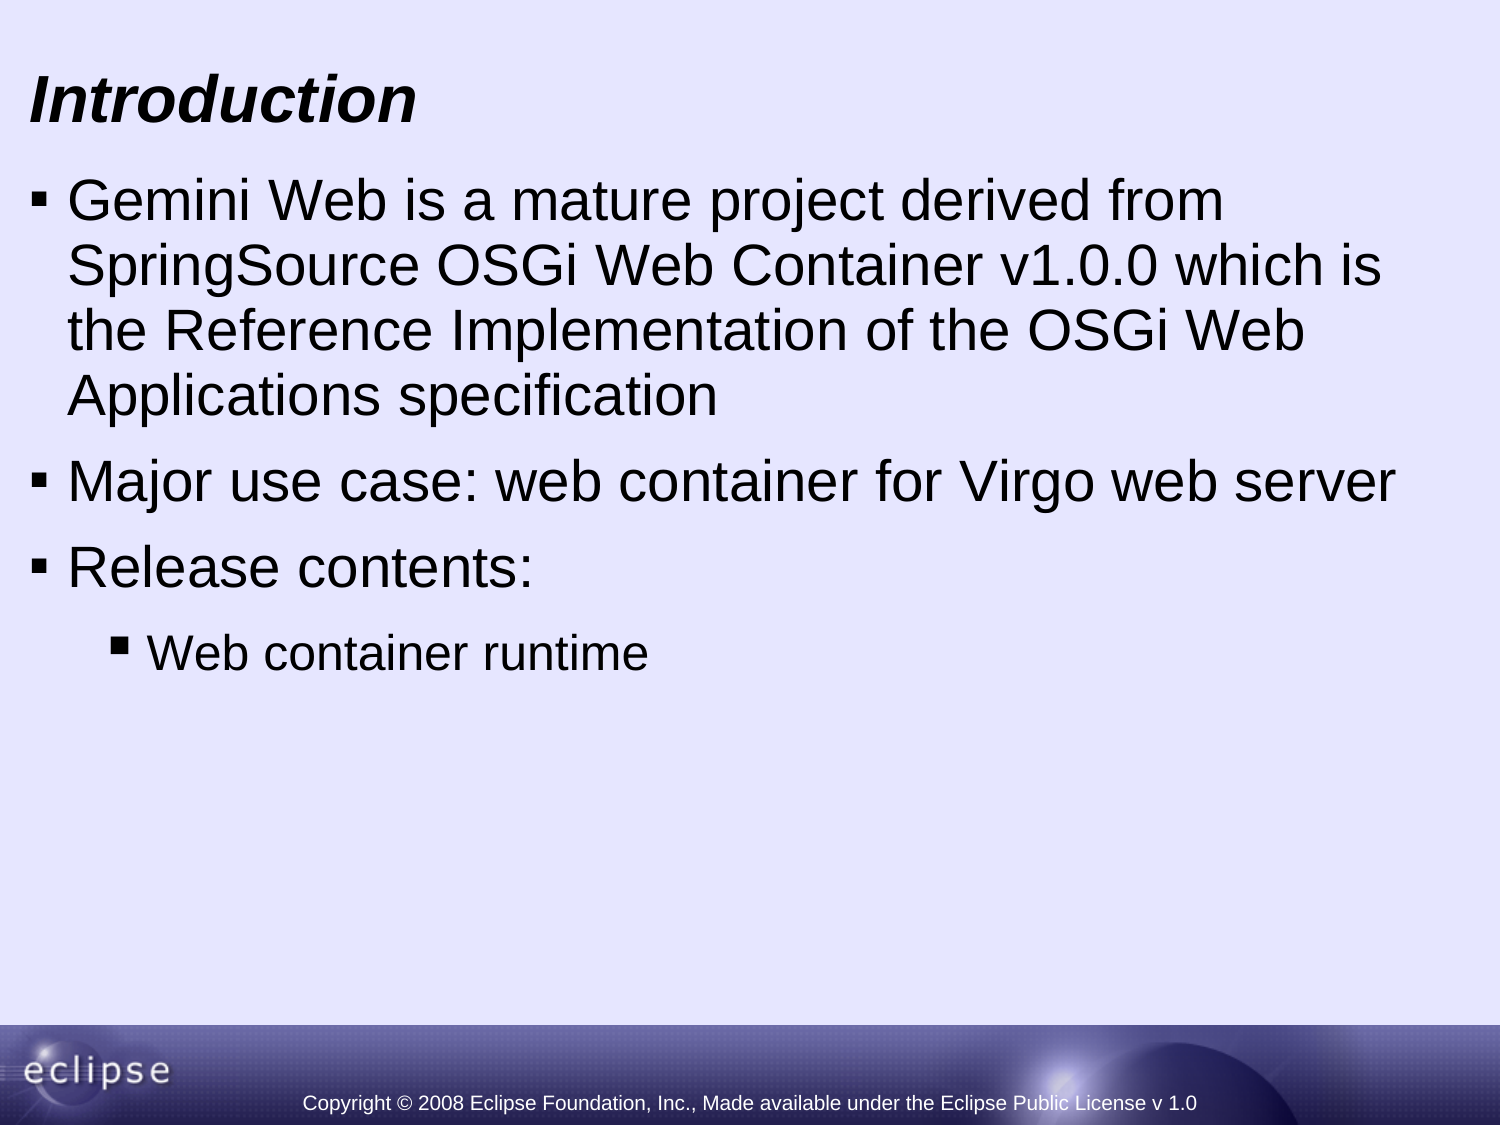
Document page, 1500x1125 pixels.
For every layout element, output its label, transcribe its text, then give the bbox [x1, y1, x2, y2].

title Introduction [29, 59, 1477, 147]
picture [0, 1025, 1500, 1125]
list Gemini Web is a mature project derived from SpringSource OSGi Web Container v1.0.0 which is the Reference Implementation of the OSGi Web Applications specification Major use case: web container for Virgo web server Release contents: Web container runtime [29, 168, 1455, 1001]
